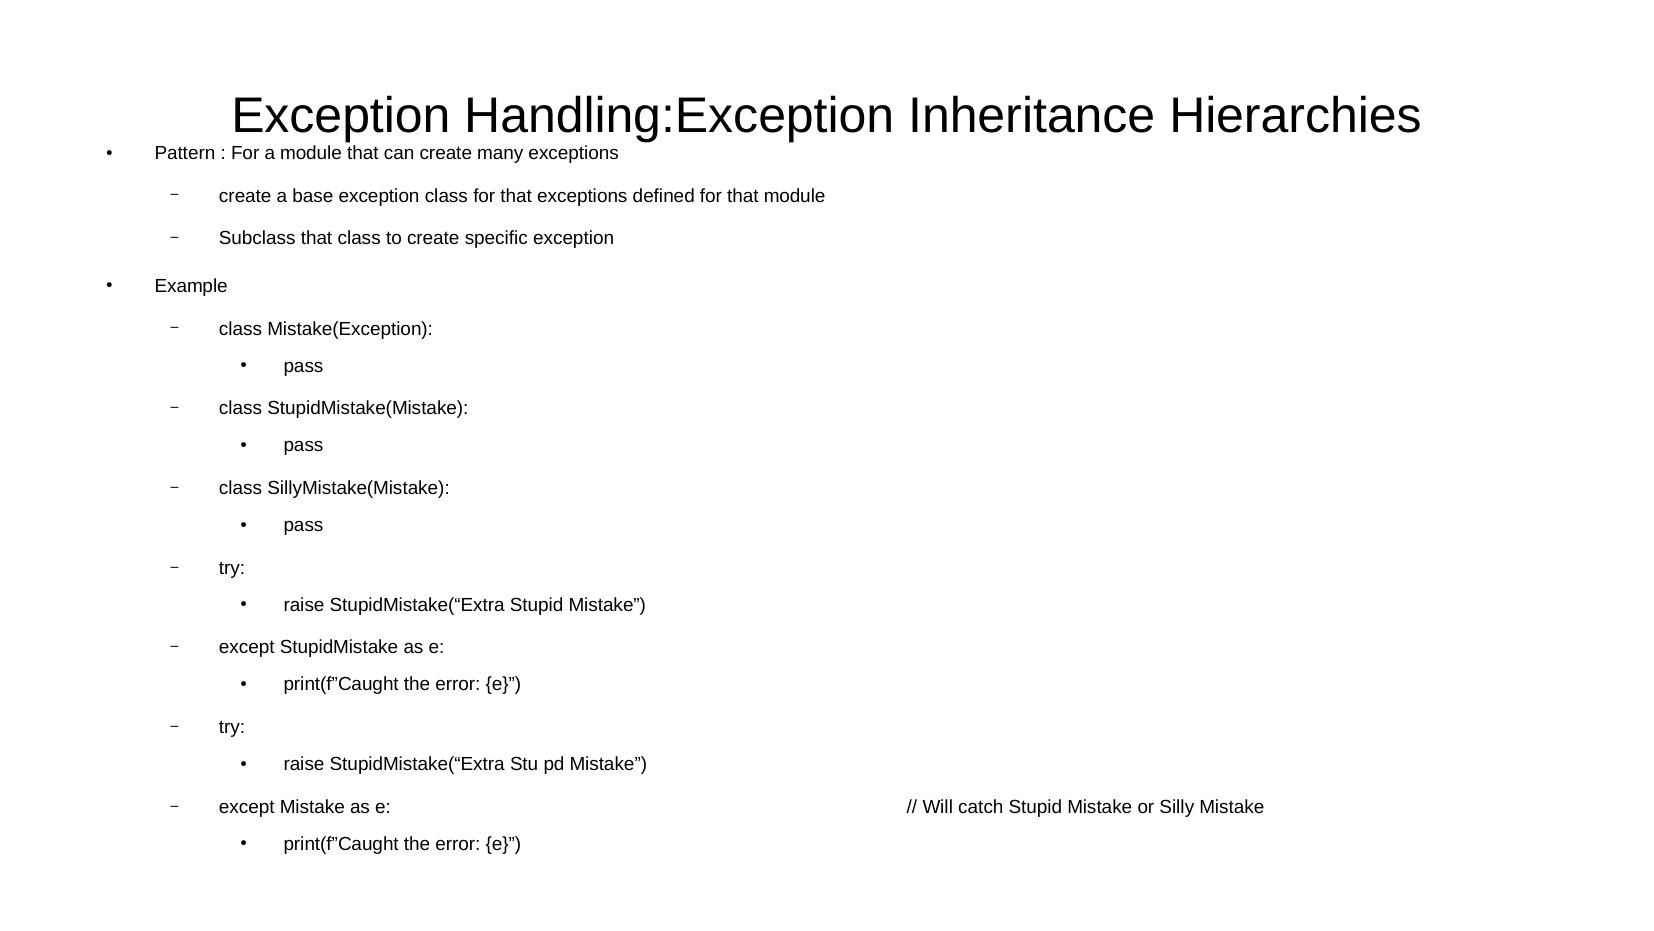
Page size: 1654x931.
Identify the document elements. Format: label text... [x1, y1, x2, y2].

list Pattern : For a module that can create many exceptions create a base exception class for that exceptions defined for that module Subclass that class to create specific exception Example class Mistake(Exception): pass class StupidMistake(Mistake): pass class SillyMistake(Mistake): pass try: raise StupidMistake(“Extra Stupid Mistake”) except StupidMistake as e: print(f”Caught the error: {e}”) try: raise StupidMistake(“Extra Stu pd Mistake”) except Mistake as e: // Will catch Stupid Mistake or Silly Mistake print(f”Caught the error: {e}”) [90, 142, 1654, 856]
title Exception Handling:Exception Inheritance Hierarchies [82, 37, 1571, 193]
